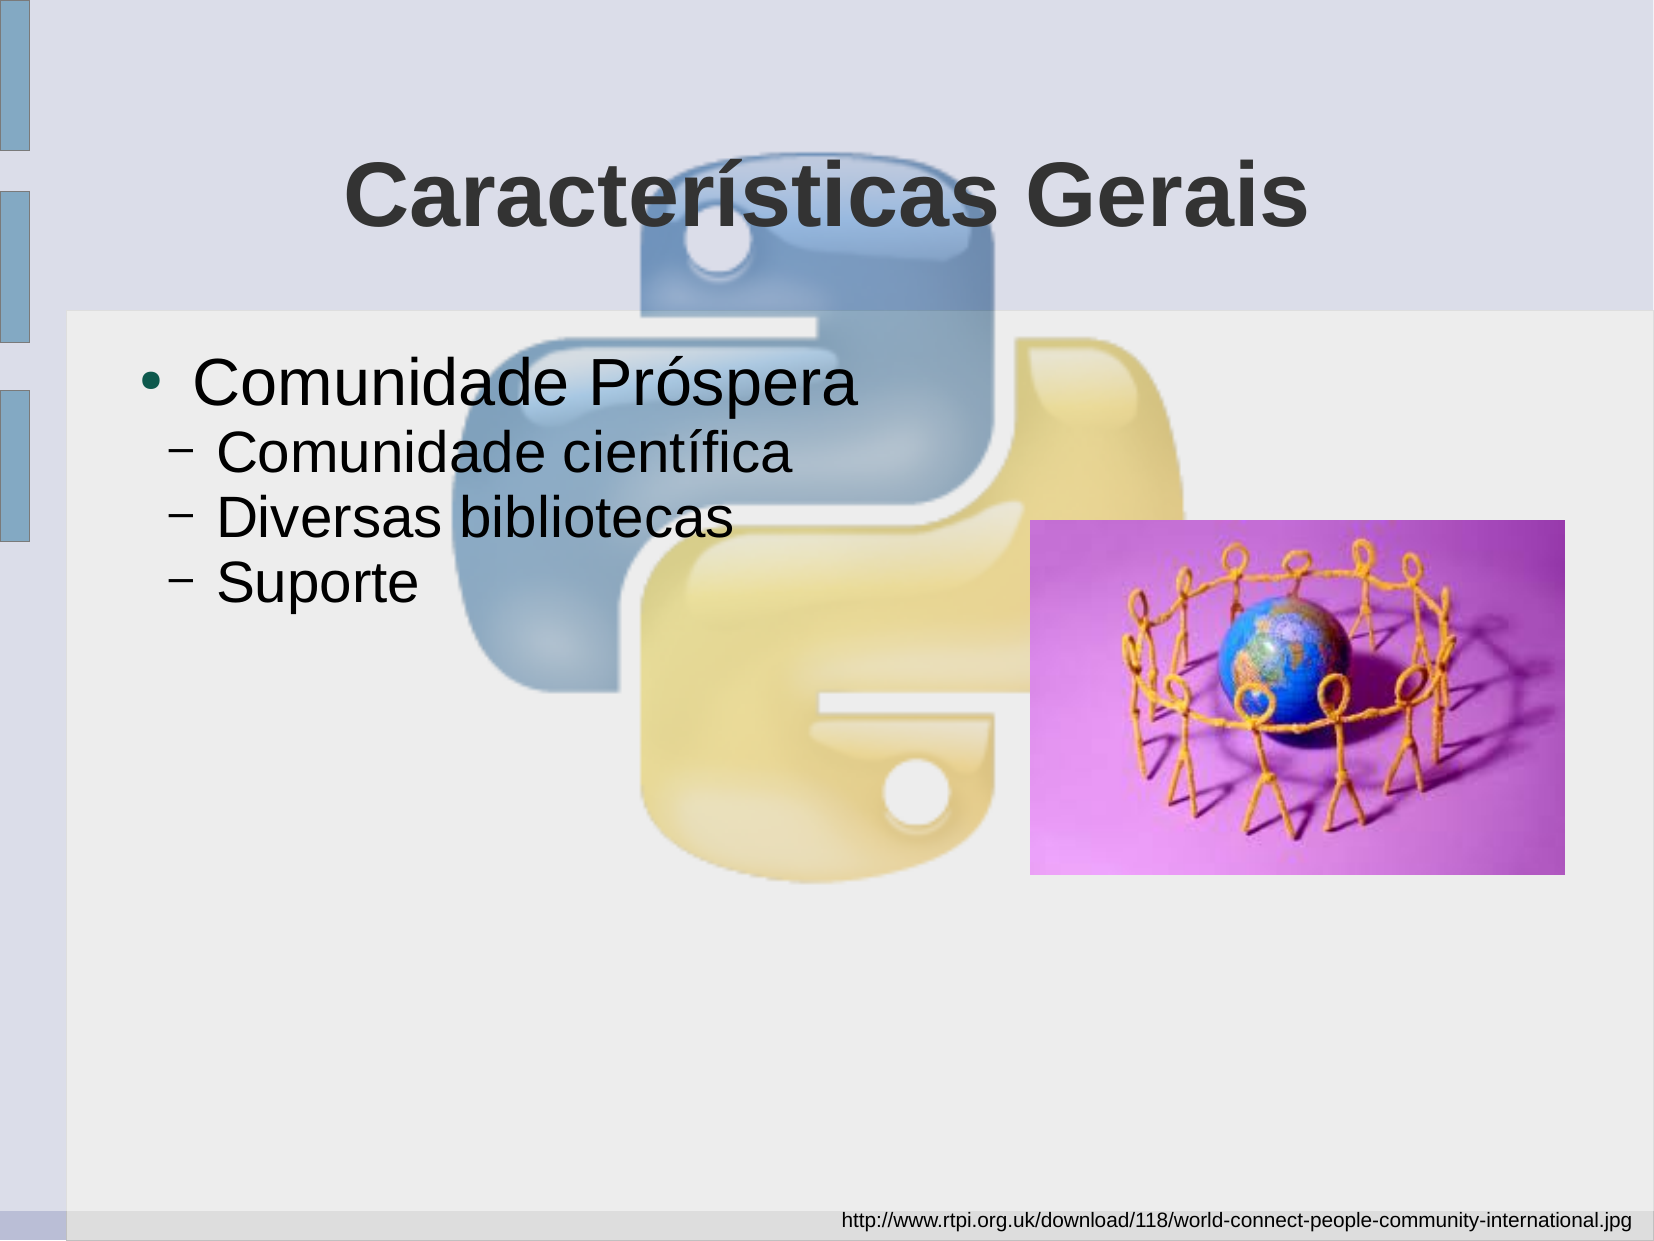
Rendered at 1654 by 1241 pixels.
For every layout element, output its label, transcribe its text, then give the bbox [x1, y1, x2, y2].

list Comunidade Próspera Comunidade científica Diversas bibliotecas Suporte [121, 344, 1534, 1127]
text_box http://www.rtpi.org.uk/download/118/world-connect-people-community-international.jpg [826, 1201, 1654, 1241]
picture [0, 0, 1654, 1211]
title Características Gerais [121, 91, 1534, 299]
